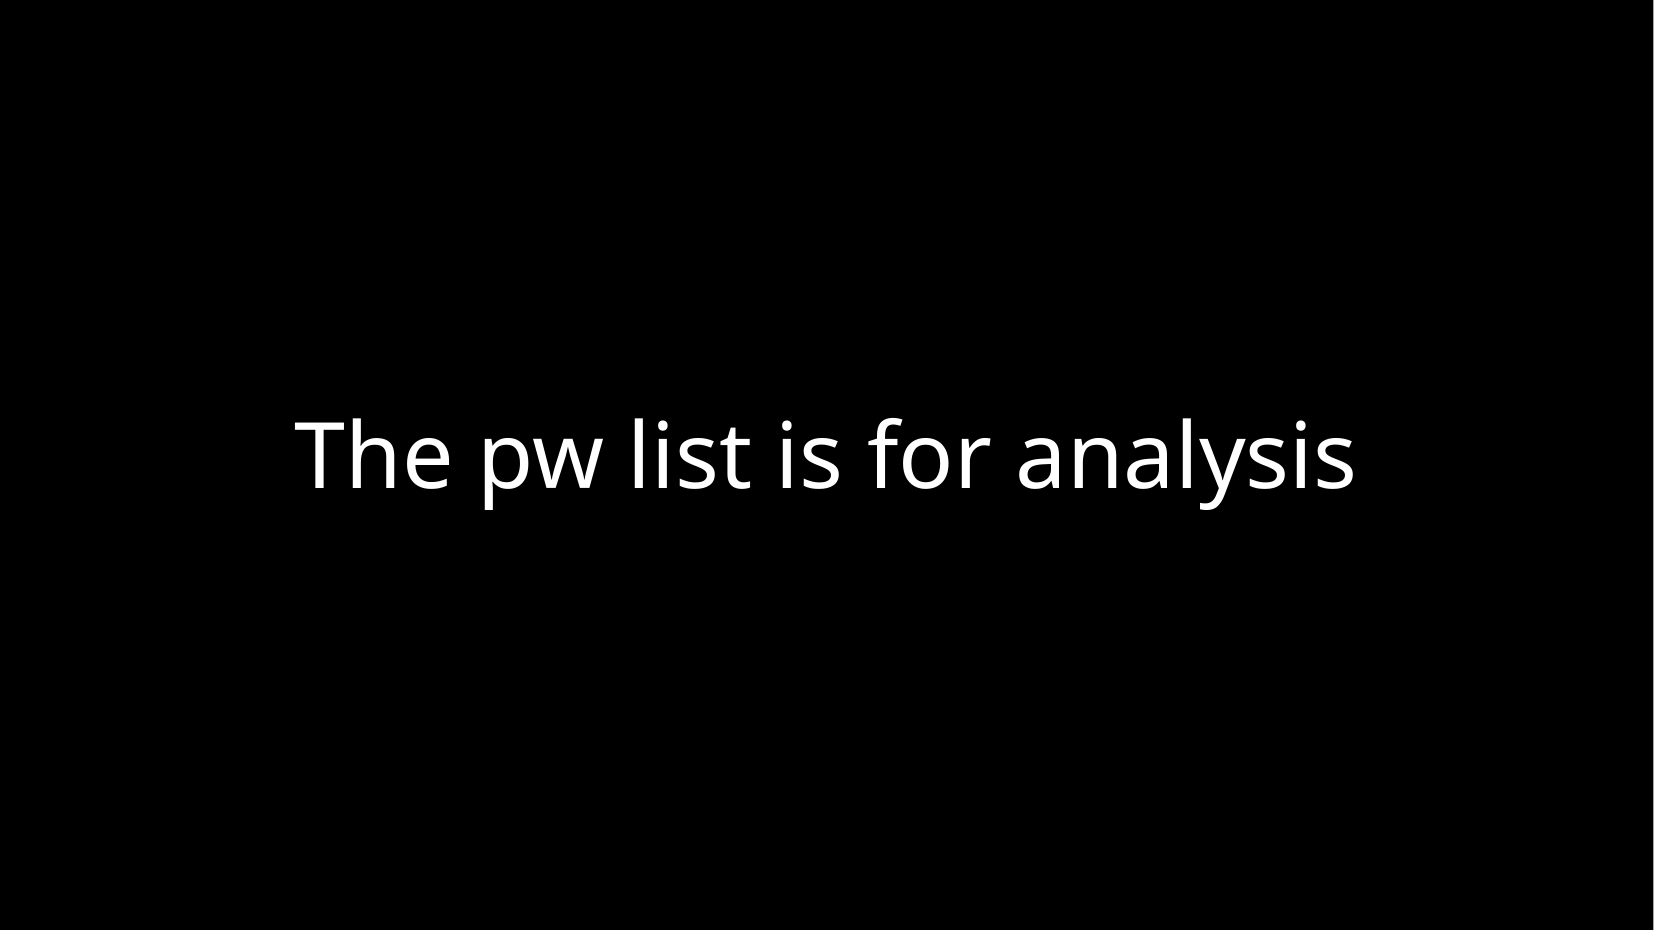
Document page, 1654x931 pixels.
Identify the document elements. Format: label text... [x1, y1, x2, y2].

title The pw list is for analysis [82, 375, 1571, 531]
